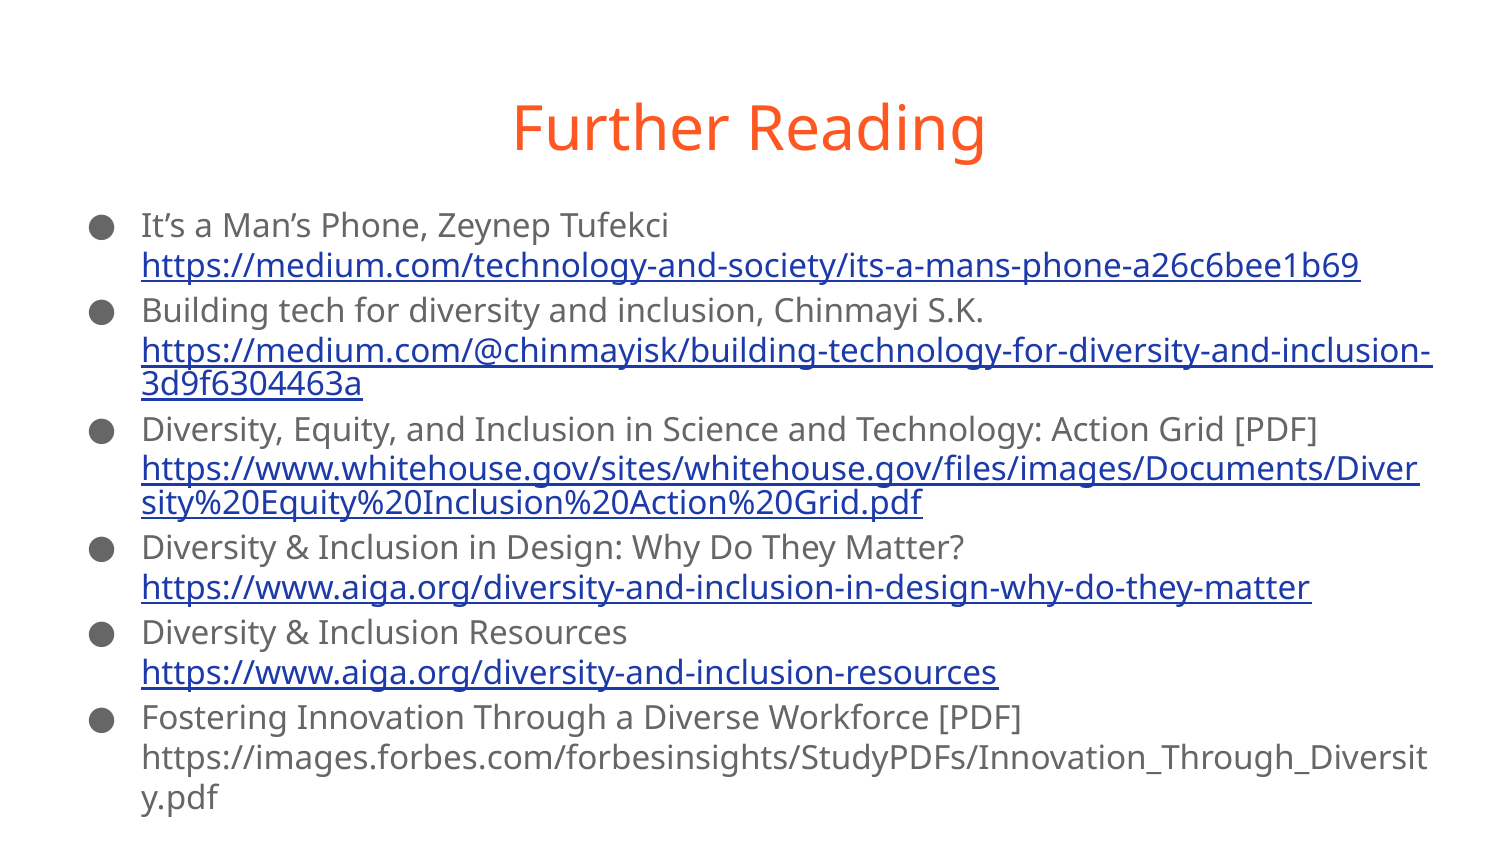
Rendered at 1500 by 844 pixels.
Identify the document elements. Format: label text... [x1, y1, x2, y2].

list It’s a Man’s Phone, Zeynep Tufekci https://medium.com/technology-and-society/its-a-mans-phone-a26c6bee1b69 Building tech for diversity and inclusion, Chinmayi S.K. https://medium.com/@chinmayisk/building-technology-for-diversity-and-inclusion-3d9f6304463a Diversity, Equity, and Inclusion in Science and Technology: Action Grid [PDF] https://www.whitehouse.gov/sites/whitehouse.gov/files/images/Documents/Diversity%20Equity%20Inclusion%20Action%20Grid.pdf Diversity & Inclusion in Design: Why Do They Matter? https://www.aiga.org/diversity-and-inclusion-in-design-why-do-they-matter Diversity & Inclusion Resources https://www.aiga.org/diversity-and-inclusion-resources Fostering Innovation Through a Diverse Workforce [PDF] https://images.forbes.com/forbesinsights/StudyPDFs/Innovation_Through_Diversity.pdf [51, 189, 1449, 750]
title Further Reading [51, 72, 1449, 167]
